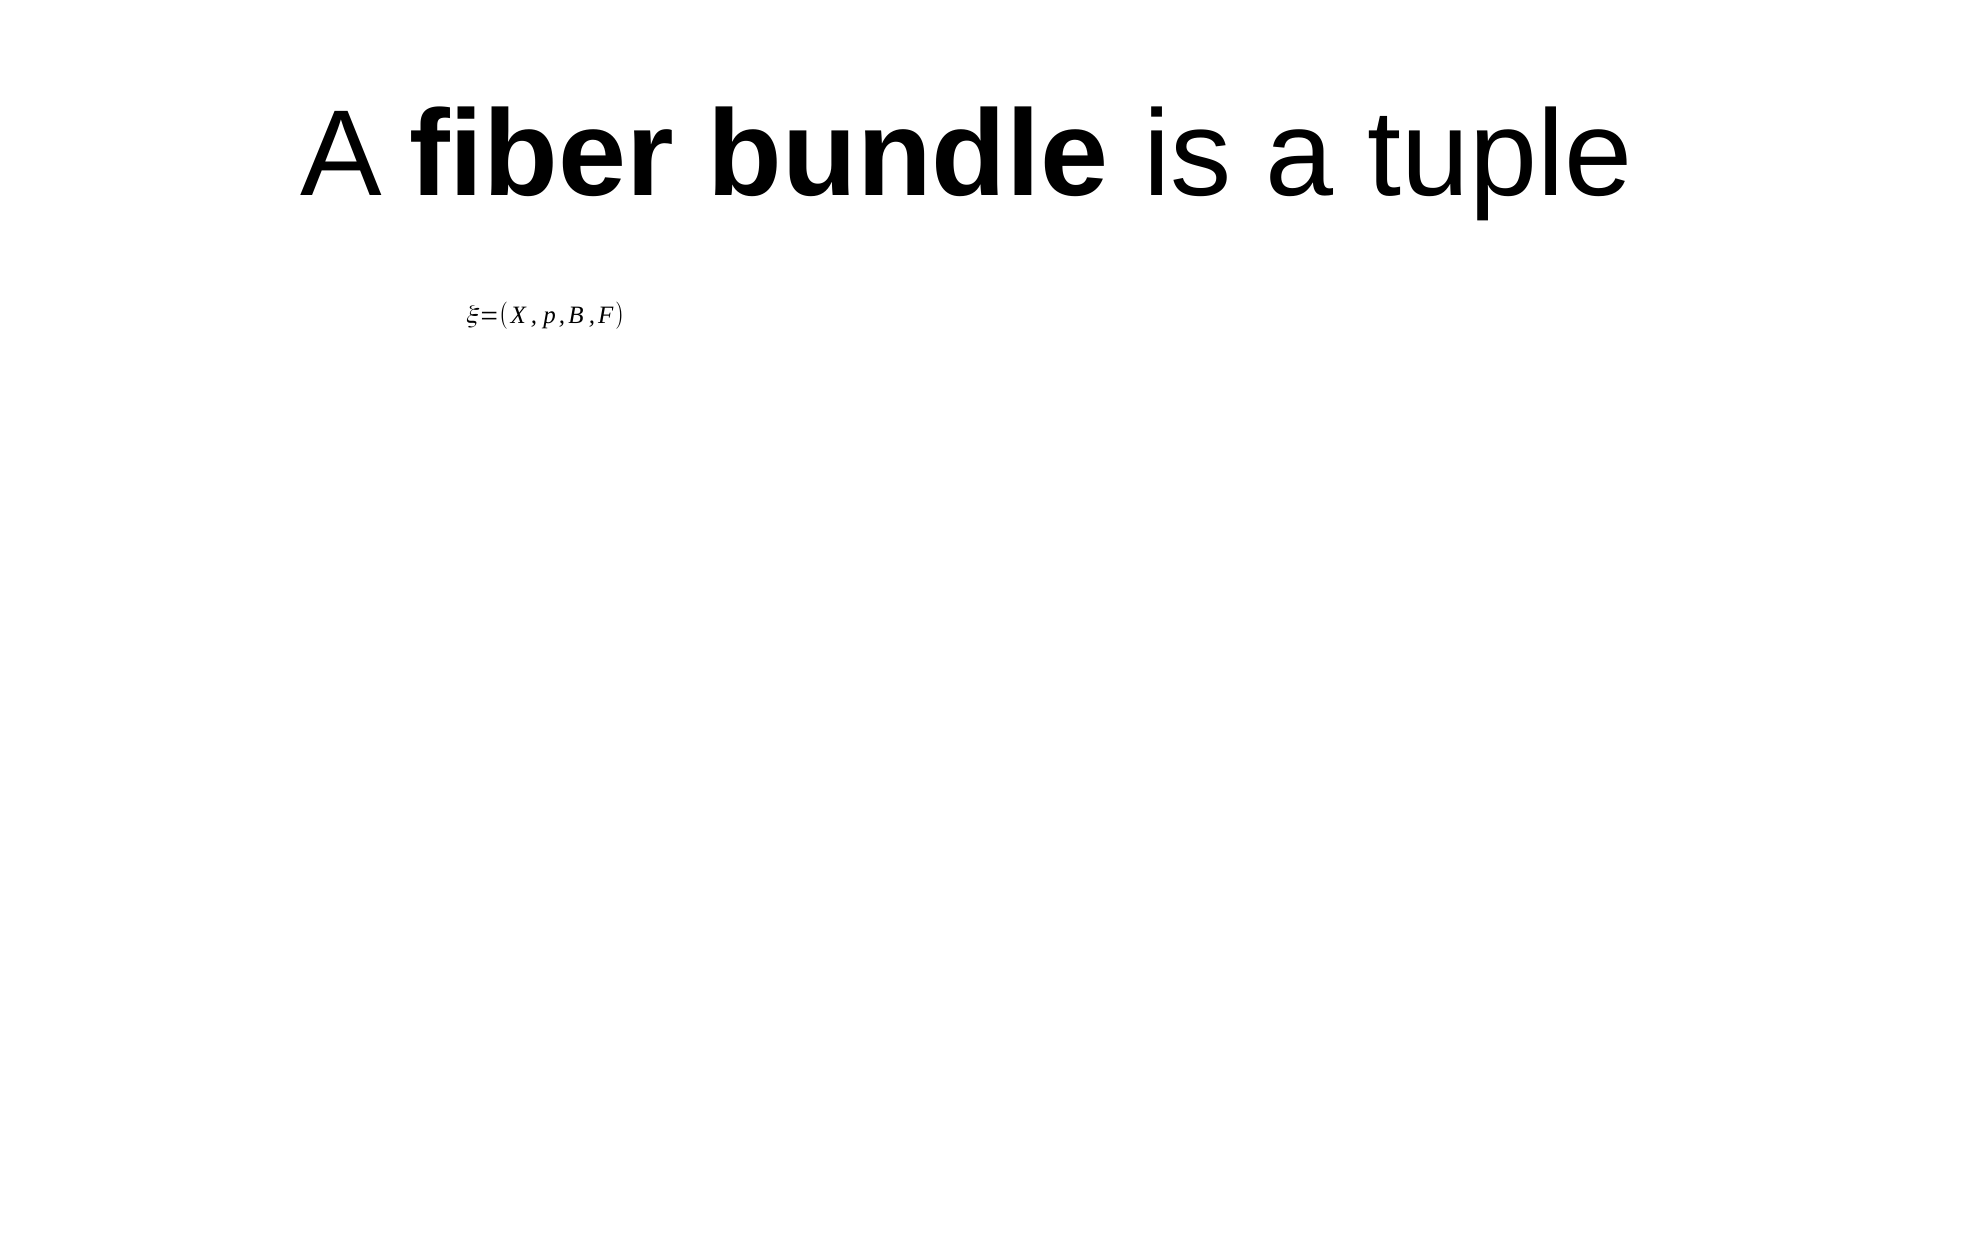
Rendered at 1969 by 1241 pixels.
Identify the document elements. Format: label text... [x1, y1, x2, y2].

title A fiber bundle is a tuple [98, 49, 1870, 257]
chart [458, 299, 631, 331]
